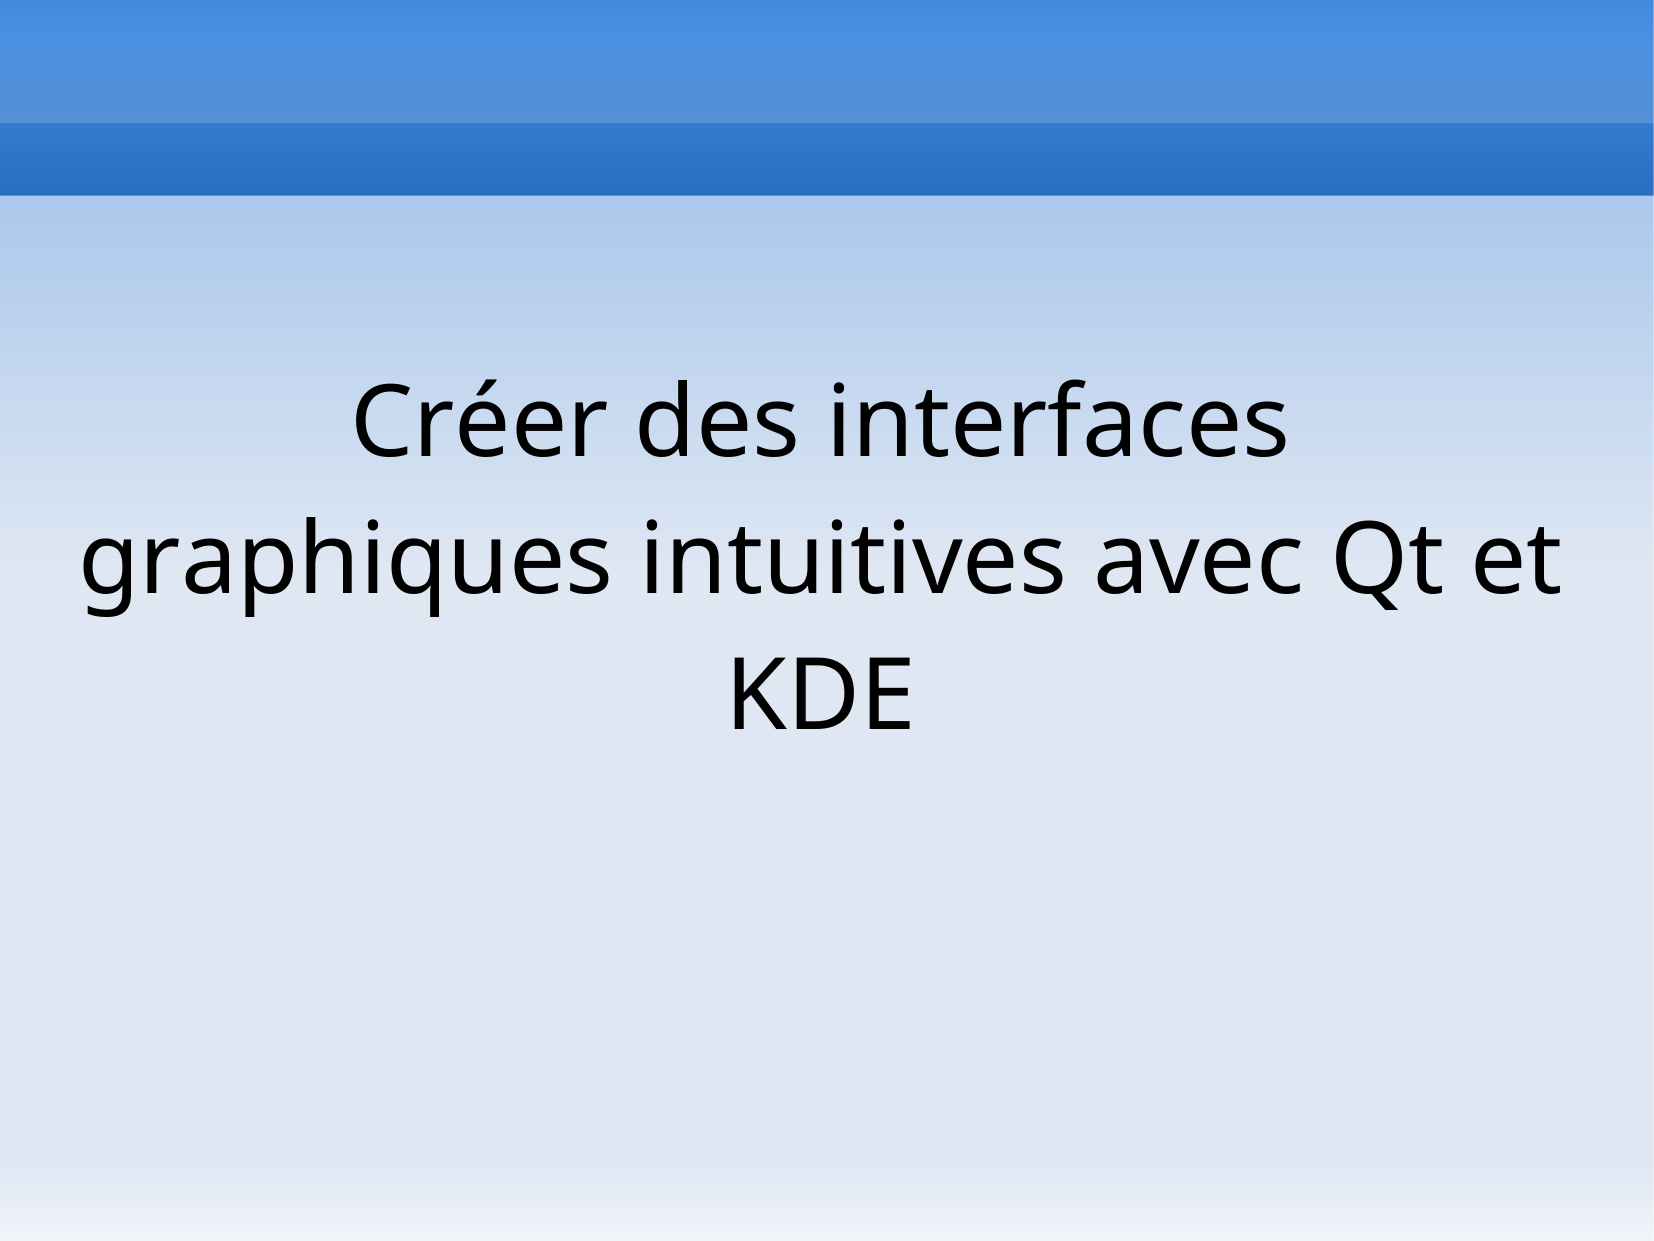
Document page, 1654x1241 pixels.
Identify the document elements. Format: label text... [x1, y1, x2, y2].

subtitle Créer des interfaces graphiques intuitives avec Qt et KDE [76, 0, 1565, 1109]
picture [0, 0, 1654, 1241]
